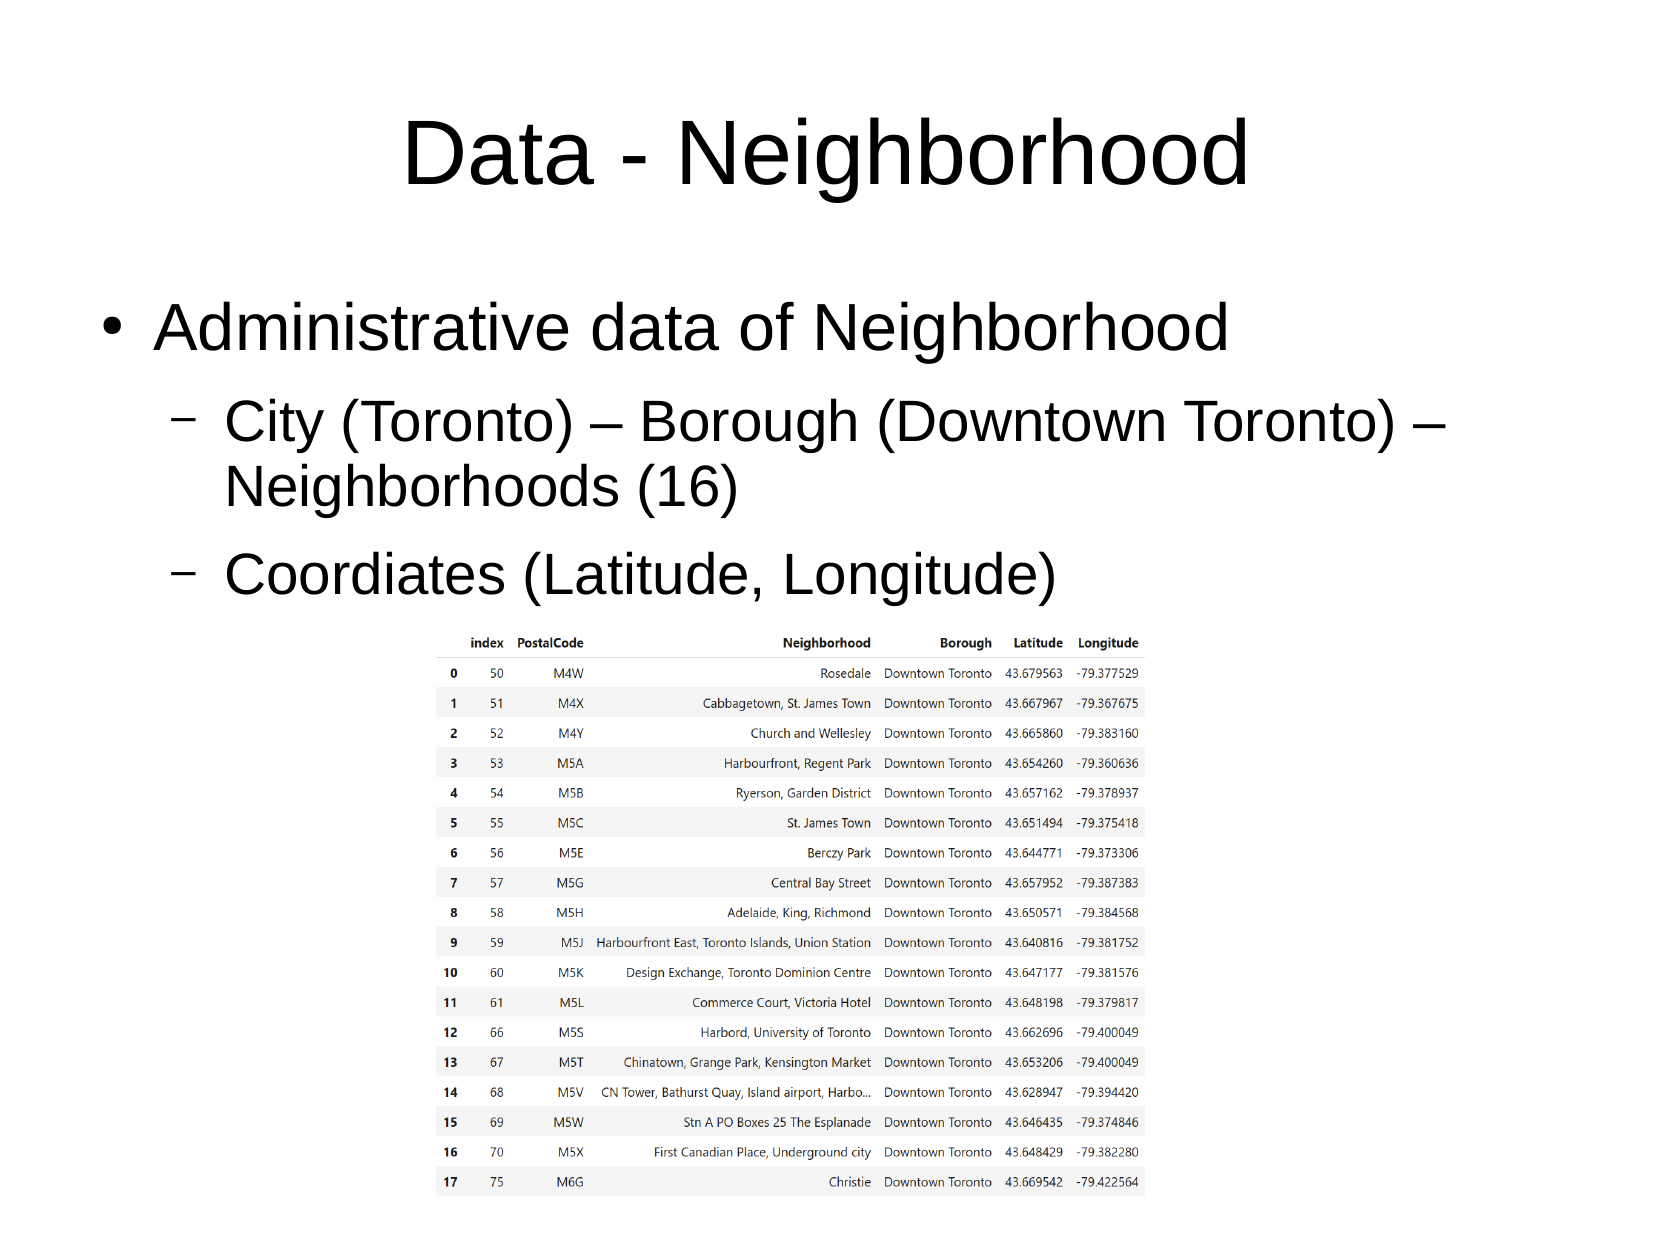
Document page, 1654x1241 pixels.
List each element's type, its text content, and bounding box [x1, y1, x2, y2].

picture [435, 629, 1156, 1201]
list Administrative data of Neighborhood City (Toronto) – Borough (Downtown Toronto) – Neighborhoods (16) Coordiates (Latitude, Longitude) [82, 290, 1571, 1010]
title Data - Neighborhood [82, 49, 1571, 257]
